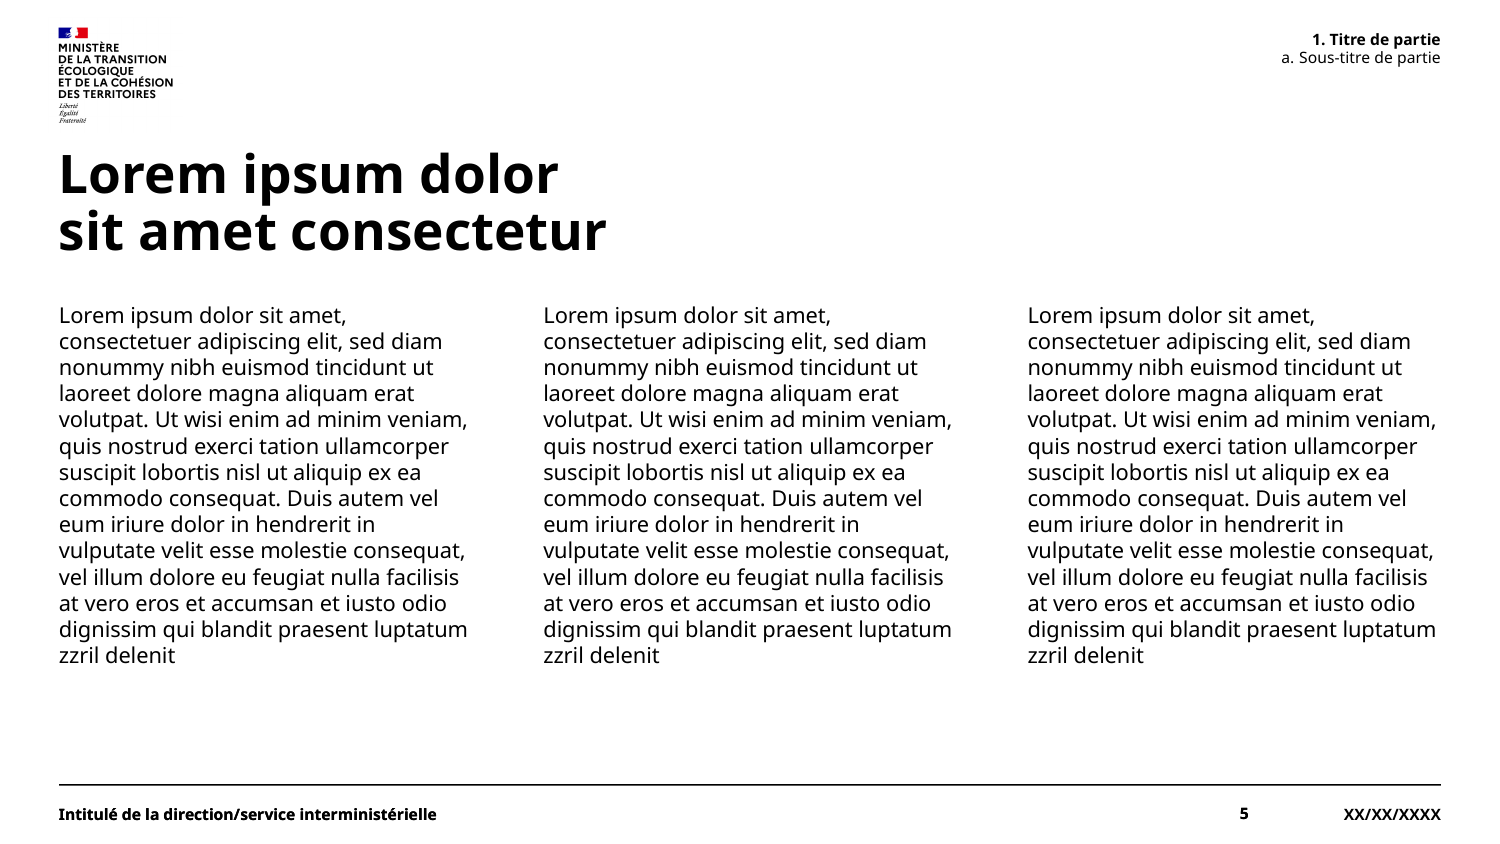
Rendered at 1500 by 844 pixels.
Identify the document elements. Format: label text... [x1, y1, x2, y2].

footer Intitulé de la direction/service interministérielle [59, 784, 1027, 844]
list Lorem ipsum dolor sit amet, consectetuer adipiscing elit, sed diam nonummy nibh euismod tincidunt ut laoreet dolore magna aliquam erat volutpat. Ut wisi enim ad minim veniam, quis nostrud exerci tation ullamcorper suscipit lobortis nisl ut aliquip ex ea commodo consequat. Duis autem vel eum iriure dolor in hendrerit in vulputate velit esse molestie consequat, vel illum dolore eu feugiat nulla facilisis at vero eros et accumsan et iusto odio dignissim qui blandit praesent luptatum zzril delenit [1027, 301, 1441, 724]
list Titre de partie Sous-titre de partie [543, 29, 1441, 89]
title Lorem ipsum dolor sit amet consectetur [59, 147, 1441, 266]
picture [48, 17, 183, 133]
list Lorem ipsum dolor sit amet, consectetuer adipiscing elit, sed diam nonummy nibh euismod tincidunt ut laoreet dolore magna aliquam erat volutpat. Ut wisi enim ad minim veniam, quis nostrud exerci tation ullamcorper suscipit lobortis nisl ut aliquip ex ea commodo consequat. Duis autem vel eum iriure dolor in hendrerit in vulputate velit esse molestie consequat, vel illum dolore eu feugiat nulla facilisis at vero eros et accumsan et iusto odio dignissim qui blandit praesent luptatum zzril delenit [59, 301, 473, 724]
list Lorem ipsum dolor sit amet, consectetuer adipiscing elit, sed diam nonummy nibh euismod tincidunt ut laoreet dolore magna aliquam erat volutpat. Ut wisi enim ad minim veniam, quis nostrud exerci tation ullamcorper suscipit lobortis nisl ut aliquip ex ea commodo consequat. Duis autem vel eum iriure dolor in hendrerit in vulputate velit esse molestie consequat, vel illum dolore eu feugiat nulla facilisis at vero eros et accumsan et iusto odio dignissim qui blandit praesent luptatum zzril delenit [543, 301, 957, 724]
slide_number XX/XX/XXXX [1249, 784, 1441, 844]
slide_number <numéro> [1027, 784, 1249, 844]
